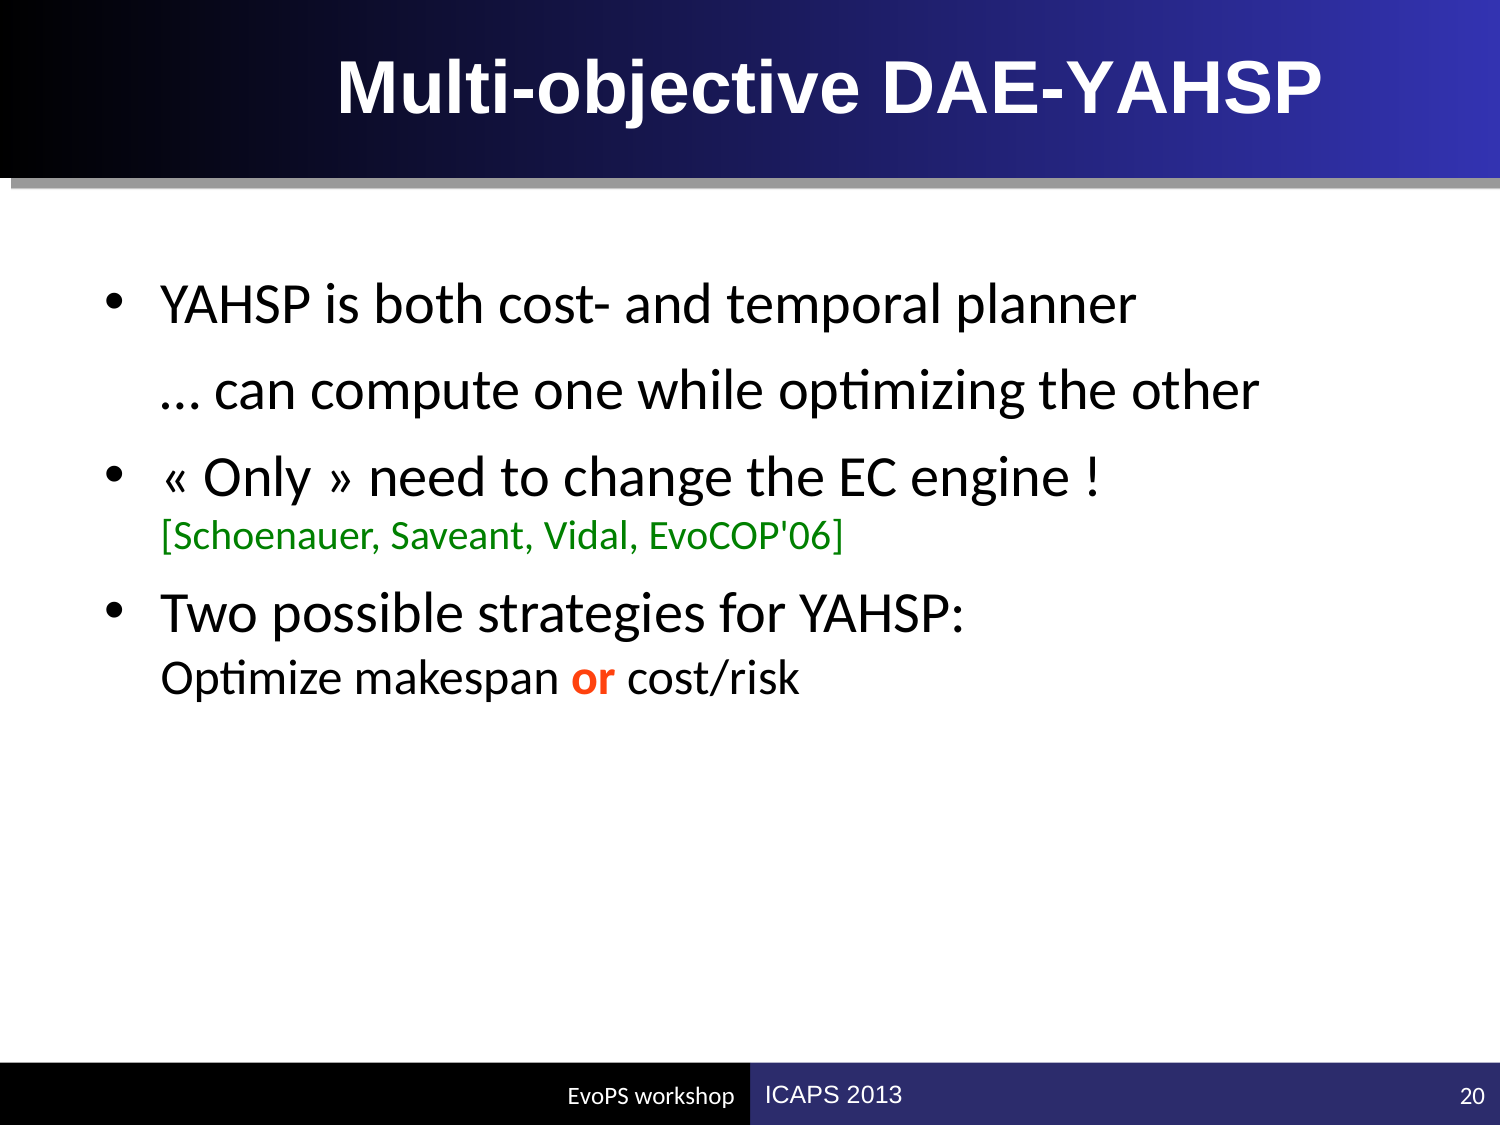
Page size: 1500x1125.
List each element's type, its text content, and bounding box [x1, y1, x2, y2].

text_box Multi-objective DAE-YAHSP [322, 31, 1395, 137]
list YAHSP is both cost- and temporal planner … can compute one while optimizing the other « Only » need to change the EC engine ! [Schoenauer, Saveant, Vidal, EvoCOP'06] Two possible strategies for YAHSP: Optimize makespan or cost/risk [89, 257, 1446, 981]
